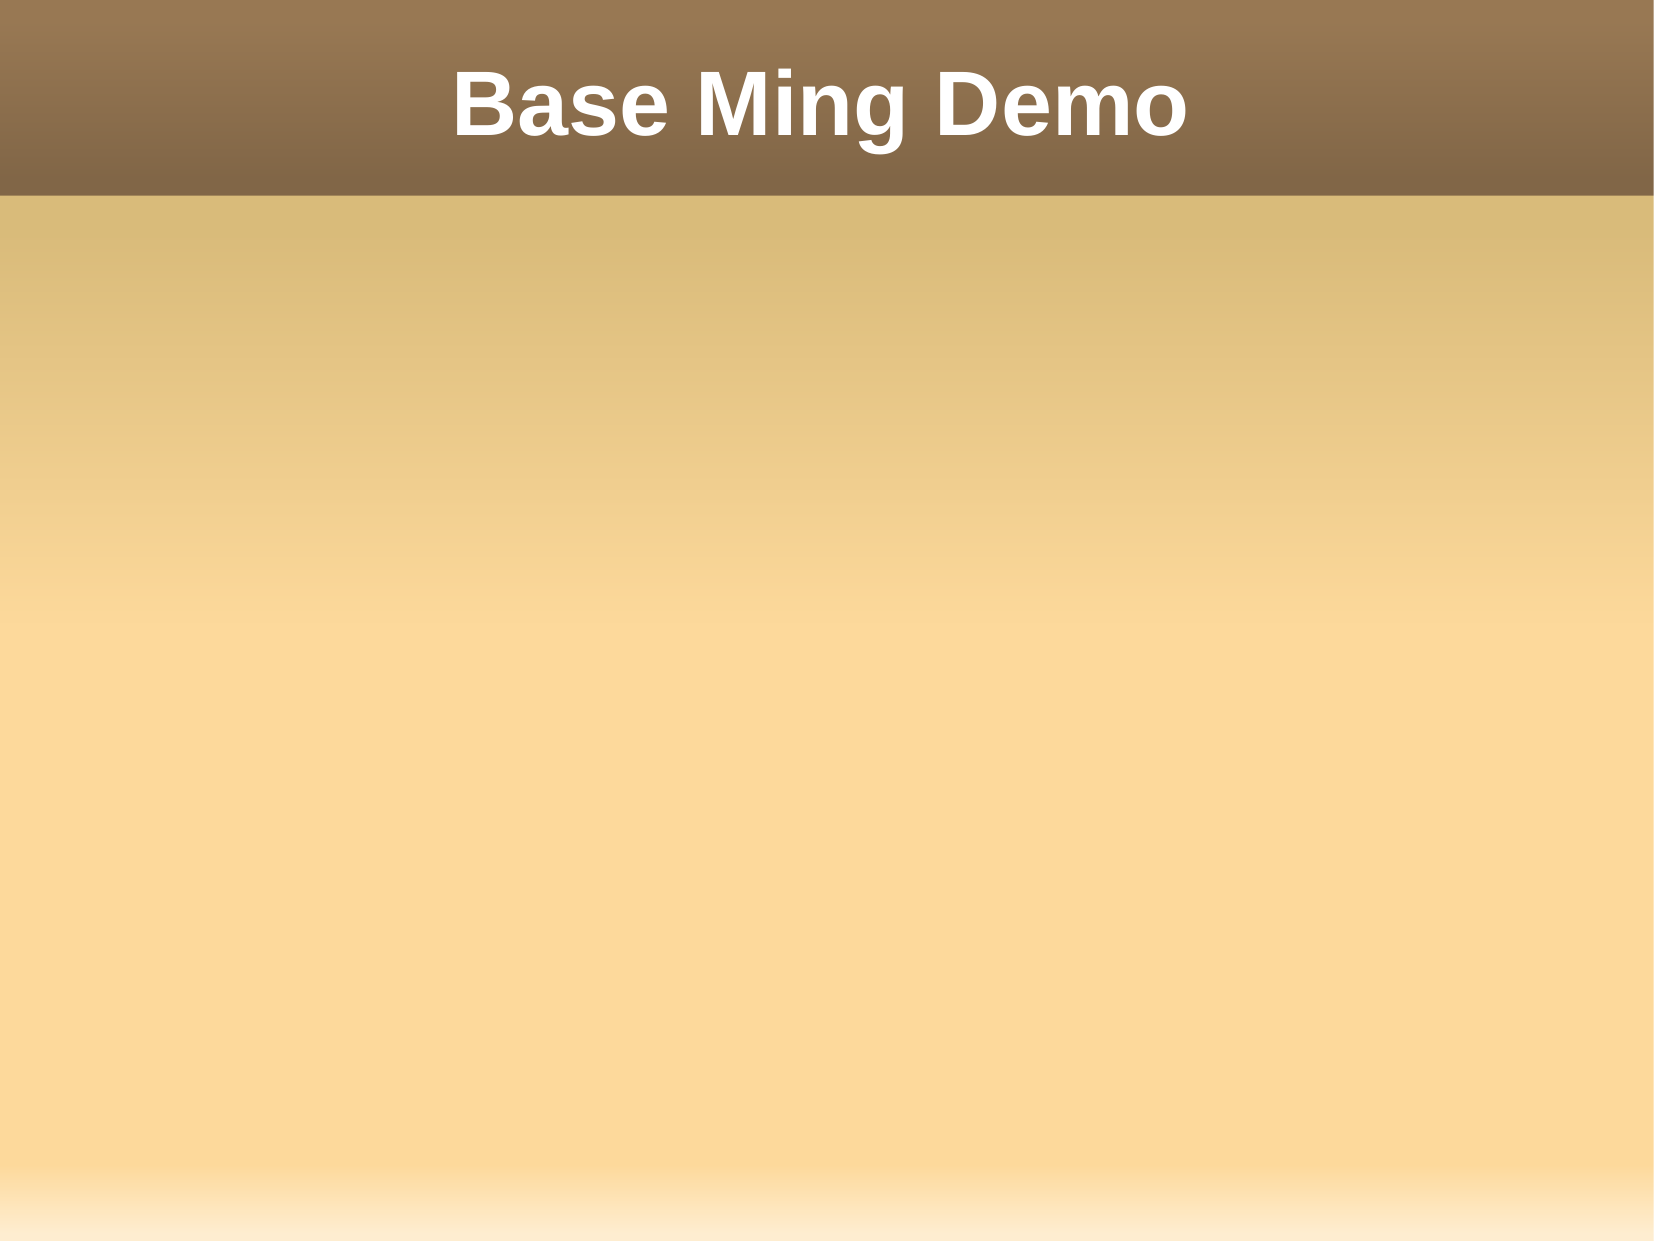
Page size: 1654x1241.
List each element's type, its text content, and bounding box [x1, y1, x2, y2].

title Base Ming Demo [76, 7, 1565, 200]
picture [0, 0, 1654, 1241]
